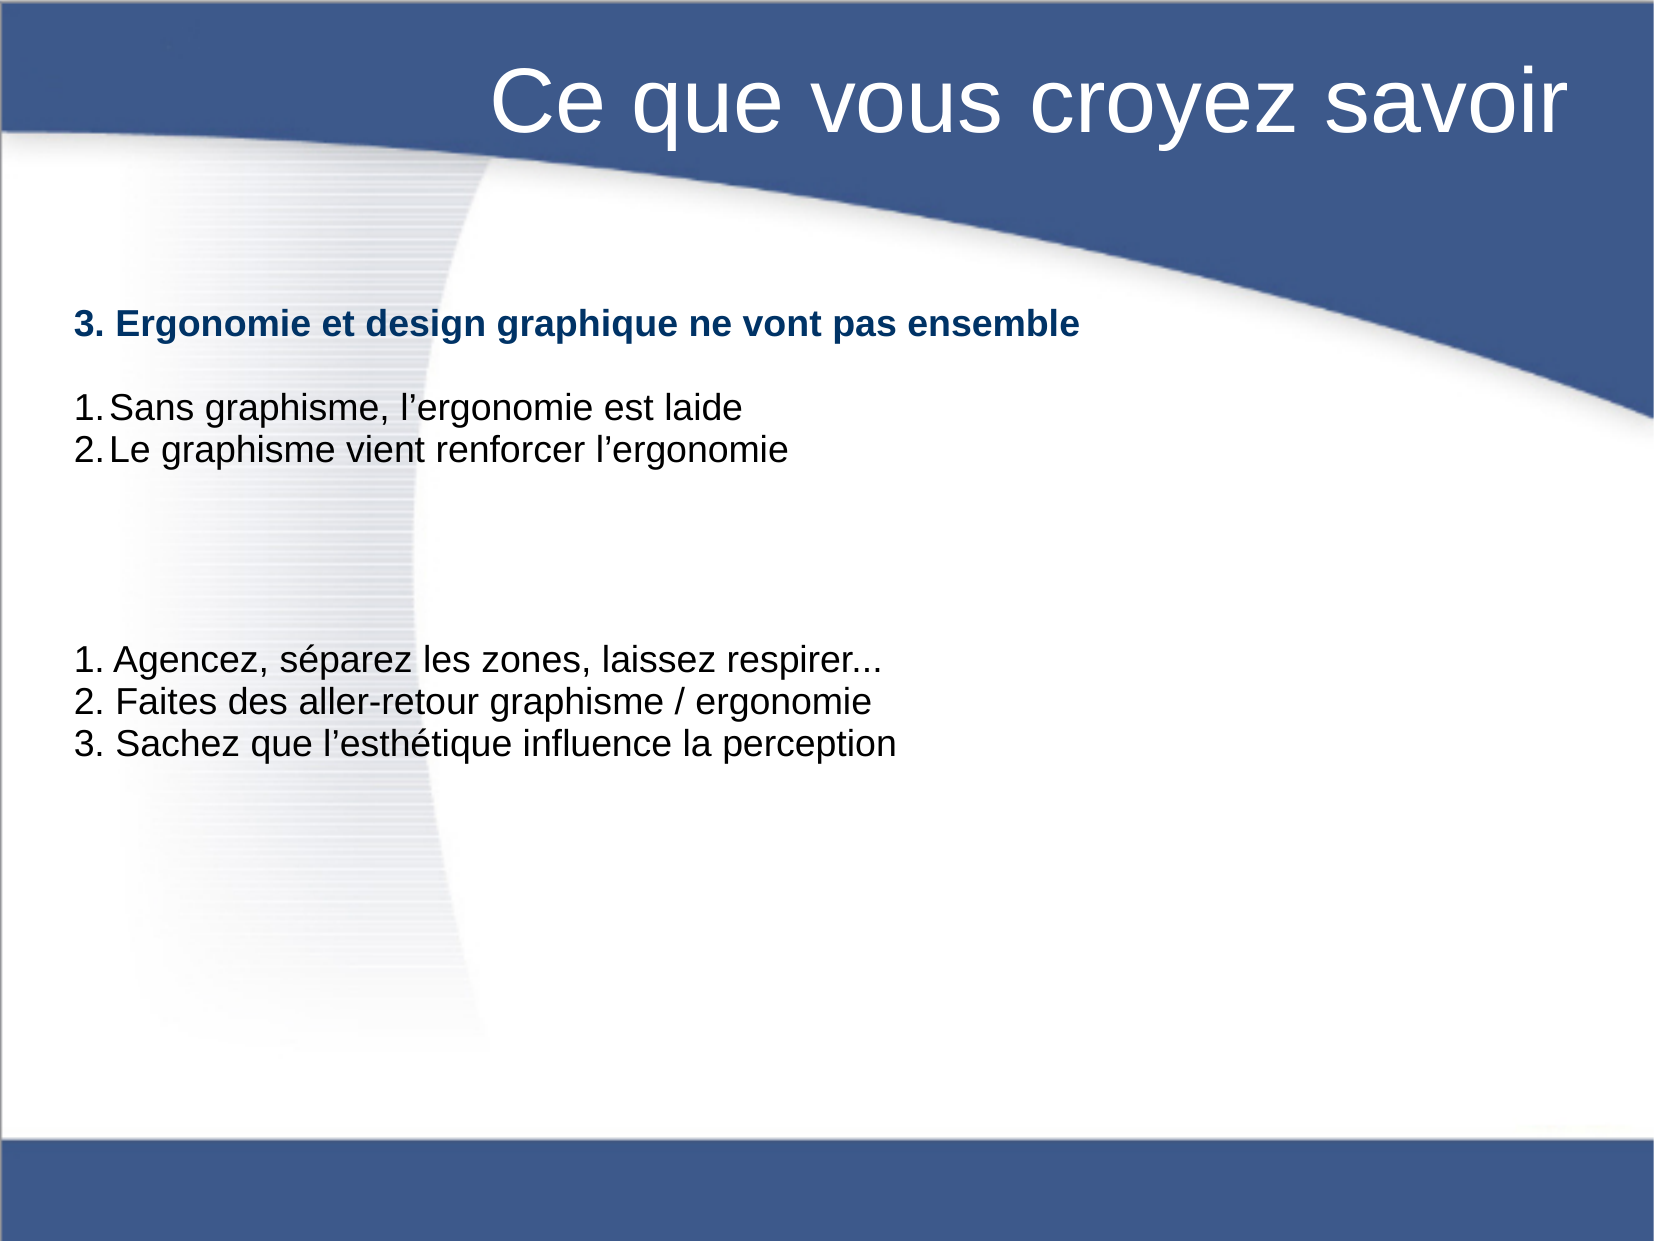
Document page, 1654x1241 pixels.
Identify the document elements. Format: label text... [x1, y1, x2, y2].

text_box 3. Ergonomie et design graphique ne vont pas ensemble Sans graphisme, l’ergonomie est laide Le graphisme vient renforcer l’ergonomie 1. Agencez, séparez les zones, laissez respirer... 2. Faites des aller-retour graphisme / ergonomie 3. Sachez que l’esthétique influence la perception [59, 295, 1229, 772]
picture [0, 0, 1654, 1241]
title Ce que vous croyez savoir [82, 49, 1571, 257]
